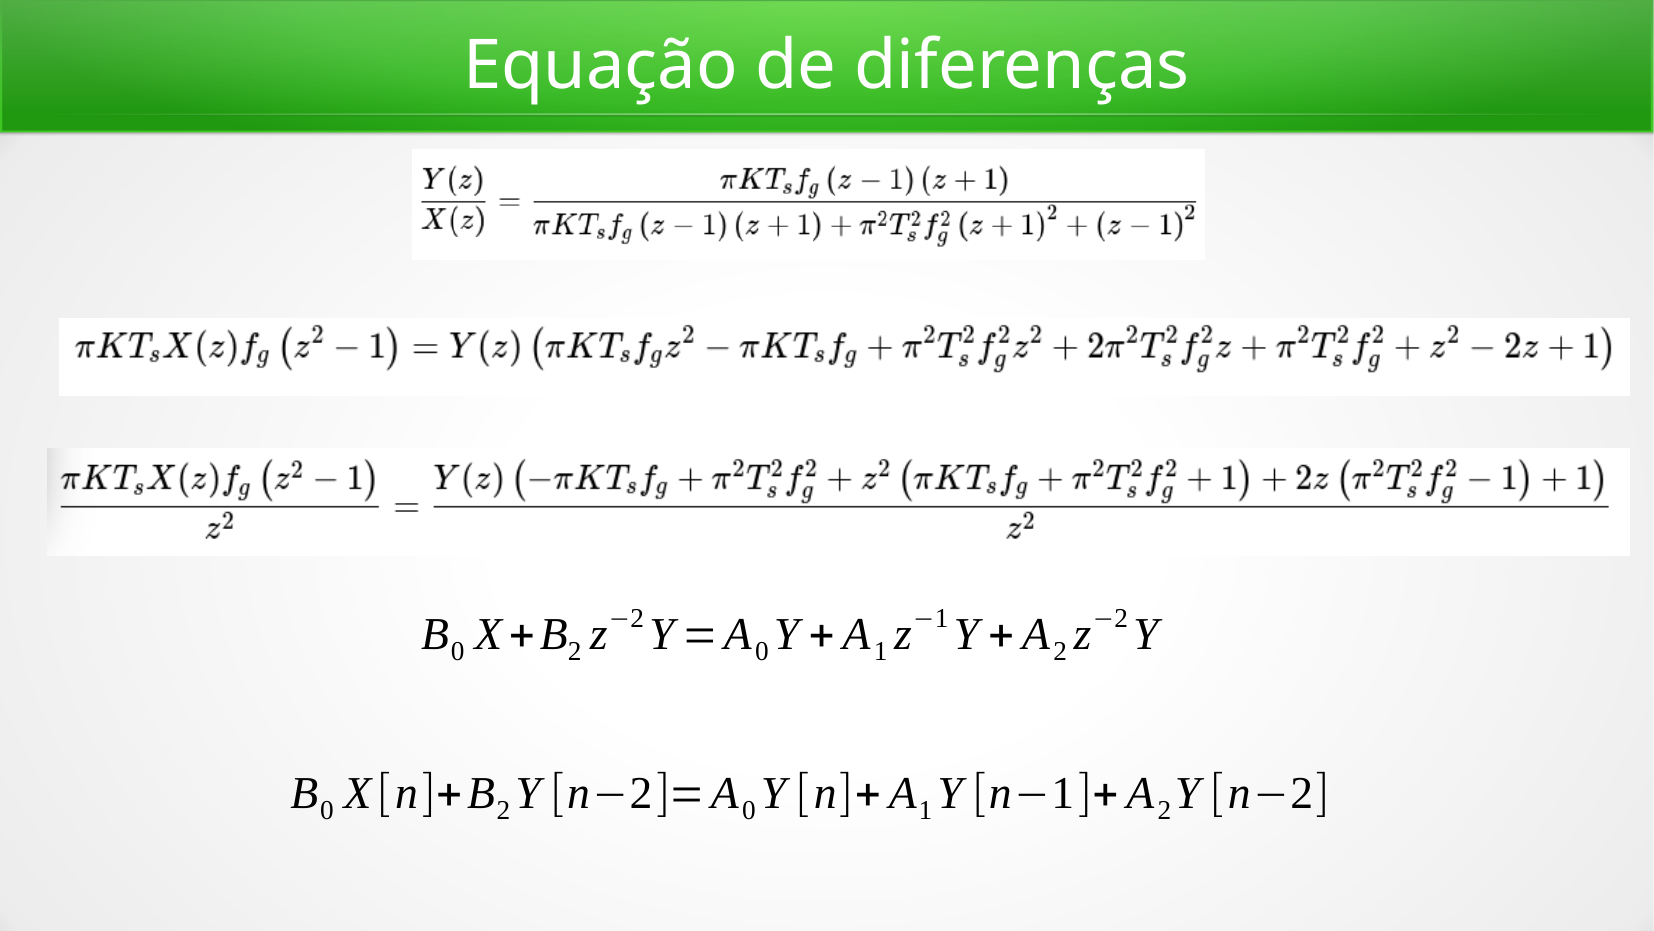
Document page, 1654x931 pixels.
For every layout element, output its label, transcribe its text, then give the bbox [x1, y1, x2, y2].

chart [282, 767, 1335, 826]
title Equação de diferenças [82, 8, 1571, 116]
chart [413, 602, 1172, 667]
picture [0, 0, 1654, 931]
